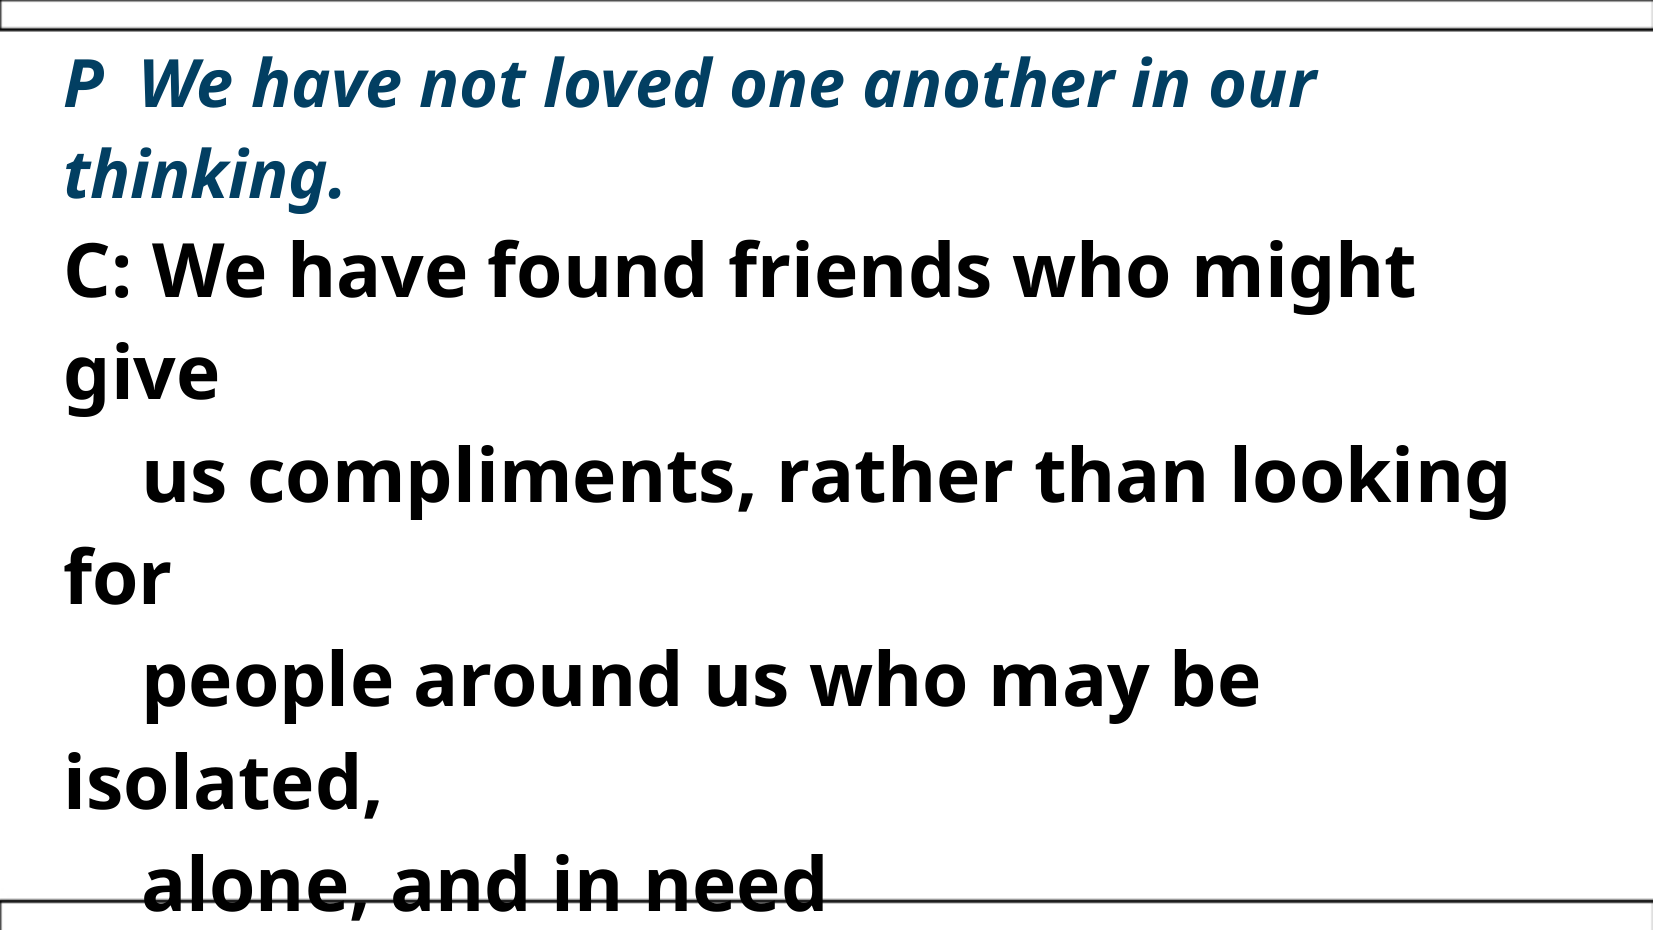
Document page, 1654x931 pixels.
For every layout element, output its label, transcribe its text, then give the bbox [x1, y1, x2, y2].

text_box P We have not loved one another in our thinking. C: We have found friends who might give us compliments, rather than looking for people around us who may be isolated, alone, and in need of support. [48, 28, 1608, 632]
picture [0, 0, 1653, 930]
